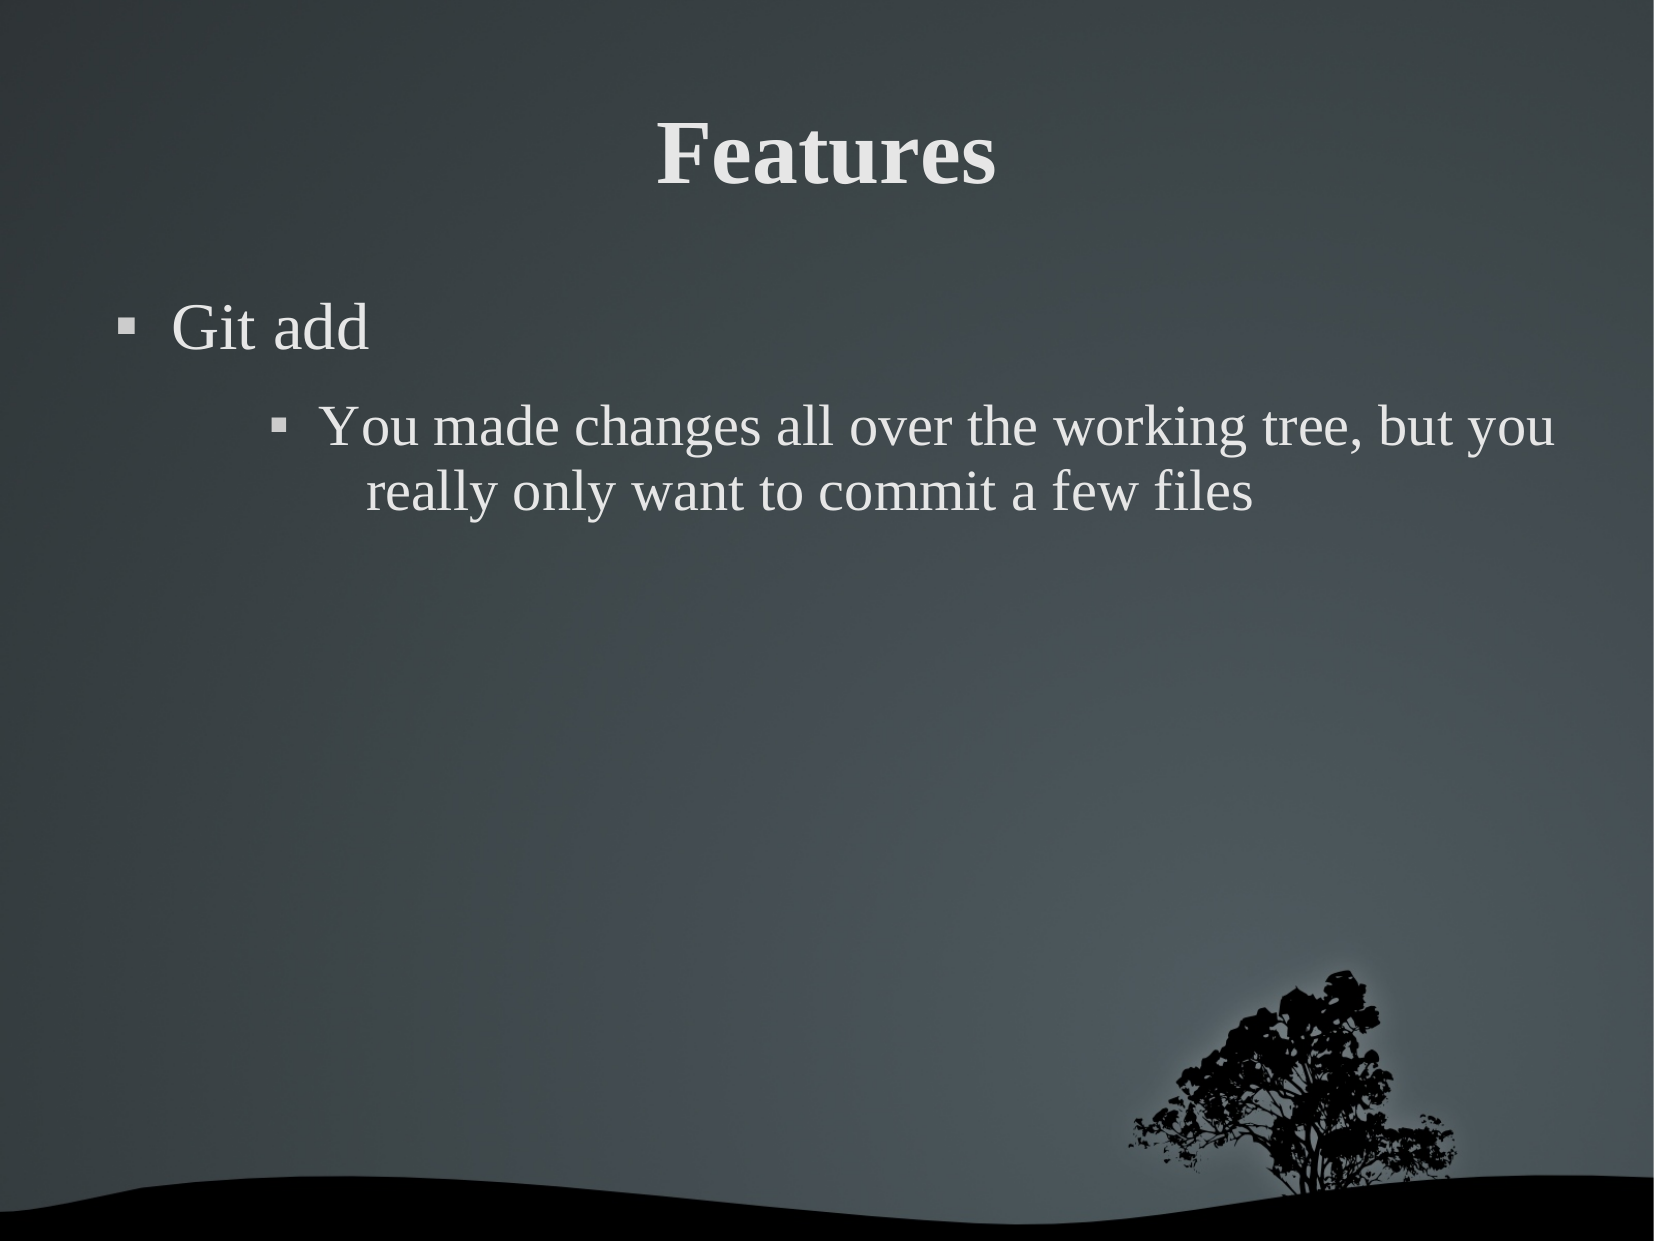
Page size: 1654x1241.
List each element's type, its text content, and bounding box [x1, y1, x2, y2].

picture [0, 0, 1654, 1241]
title Features [82, 56, 1571, 250]
list Git add You made changes all over the working tree, but you really only want to commit a few files [82, 290, 1571, 1094]
